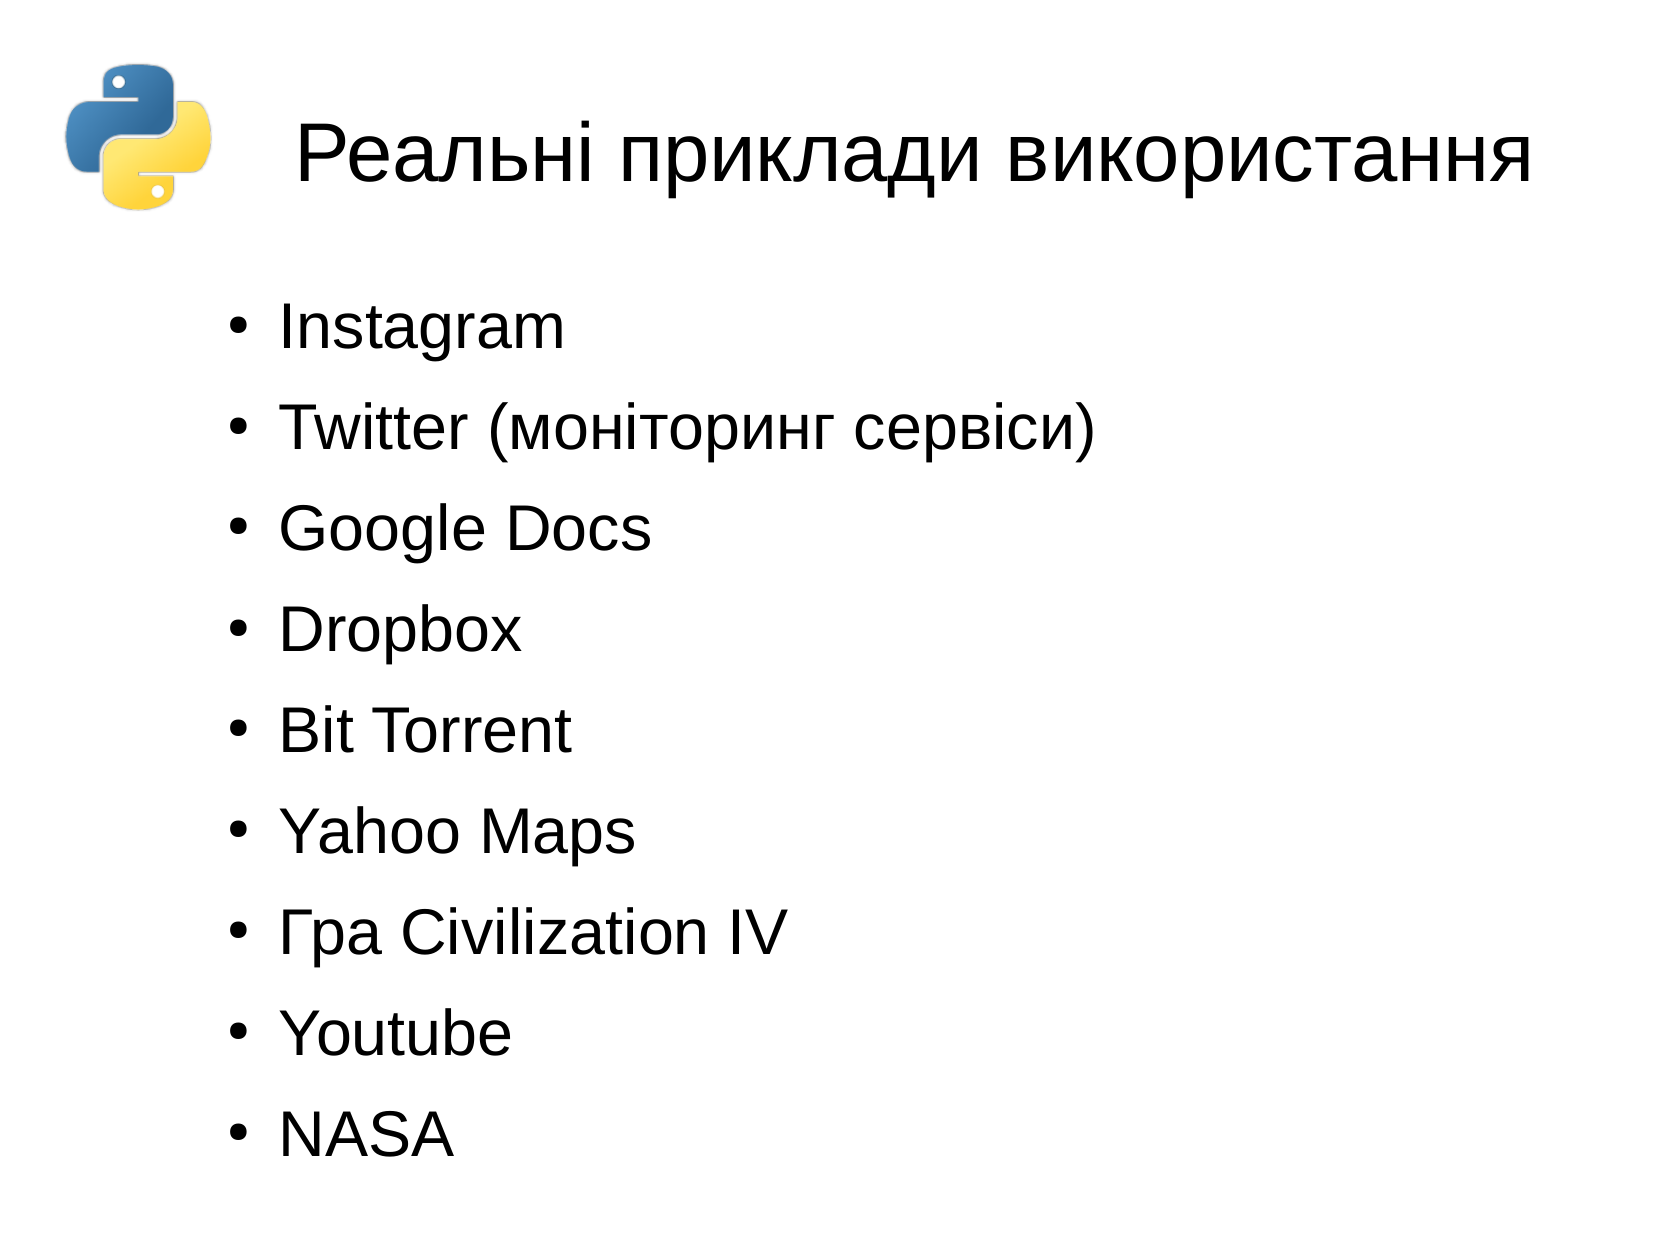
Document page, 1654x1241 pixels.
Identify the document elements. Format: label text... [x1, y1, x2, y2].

list Instagram Twitter (моніторинг сервіси) Google Docs Dropbox Bit Torrent Yahoo Maps Гра Civilization IV Youtube NASA [210, 290, 1654, 1171]
picture [33, 32, 244, 244]
title Реальні приклади використання [270, 49, 1561, 257]
